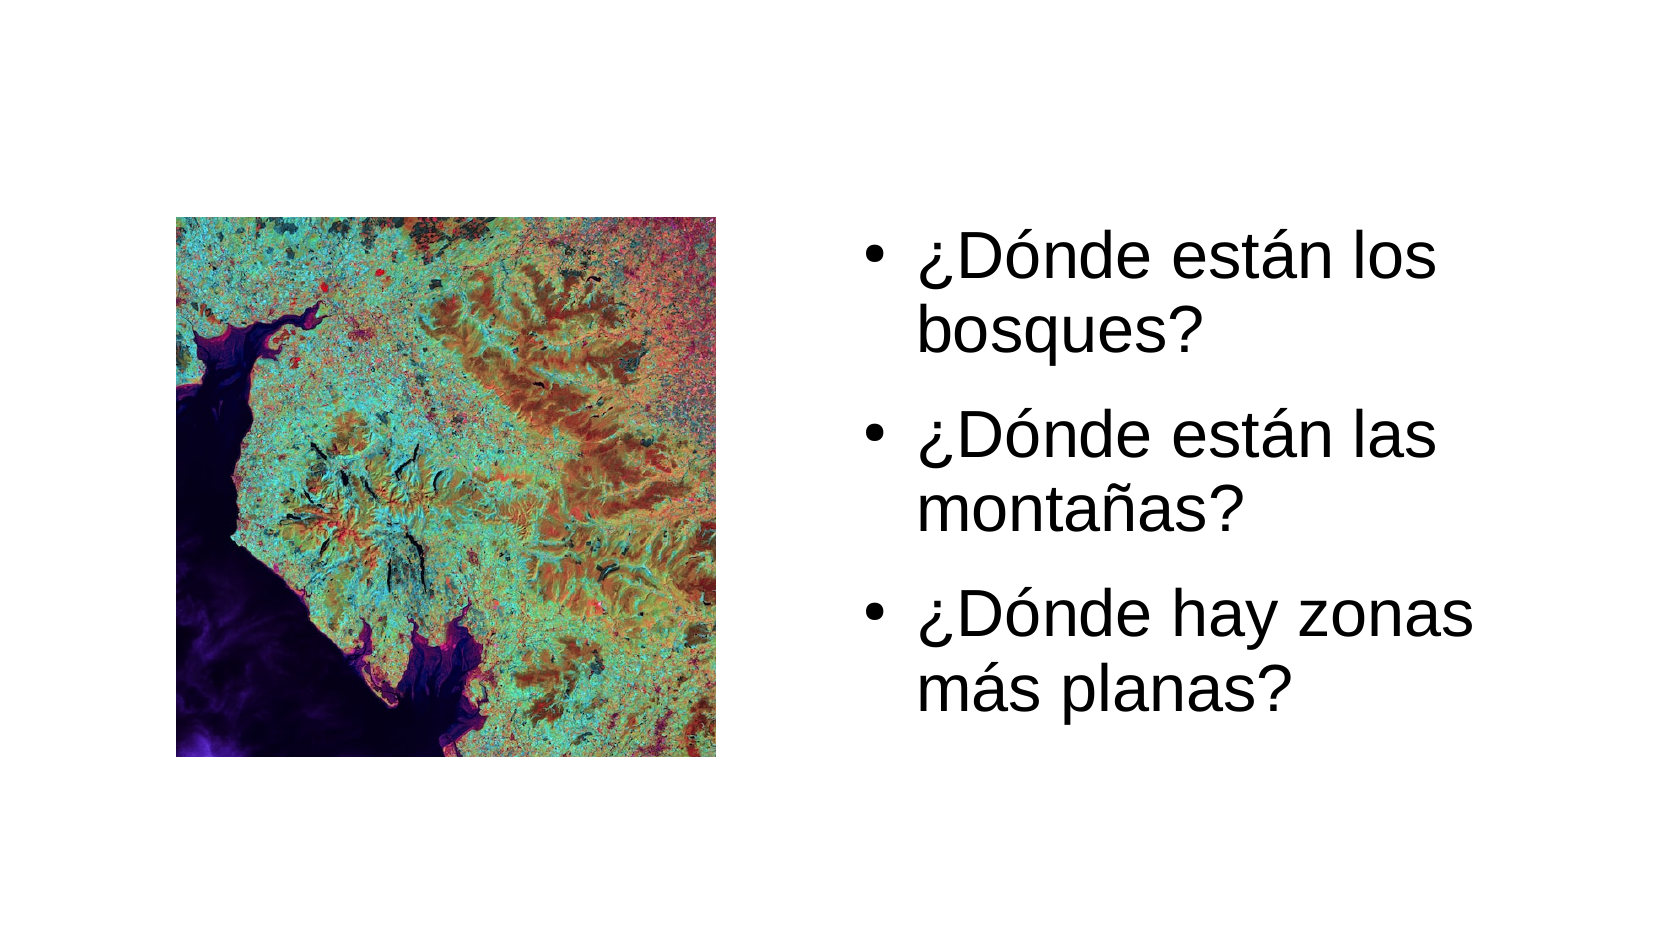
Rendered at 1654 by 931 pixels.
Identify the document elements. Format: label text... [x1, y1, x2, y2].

picture [176, 217, 716, 758]
list ¿Dónde están los bosques? ¿Dónde están las montañas? ¿Dónde hay zonas más planas? [845, 217, 1572, 758]
